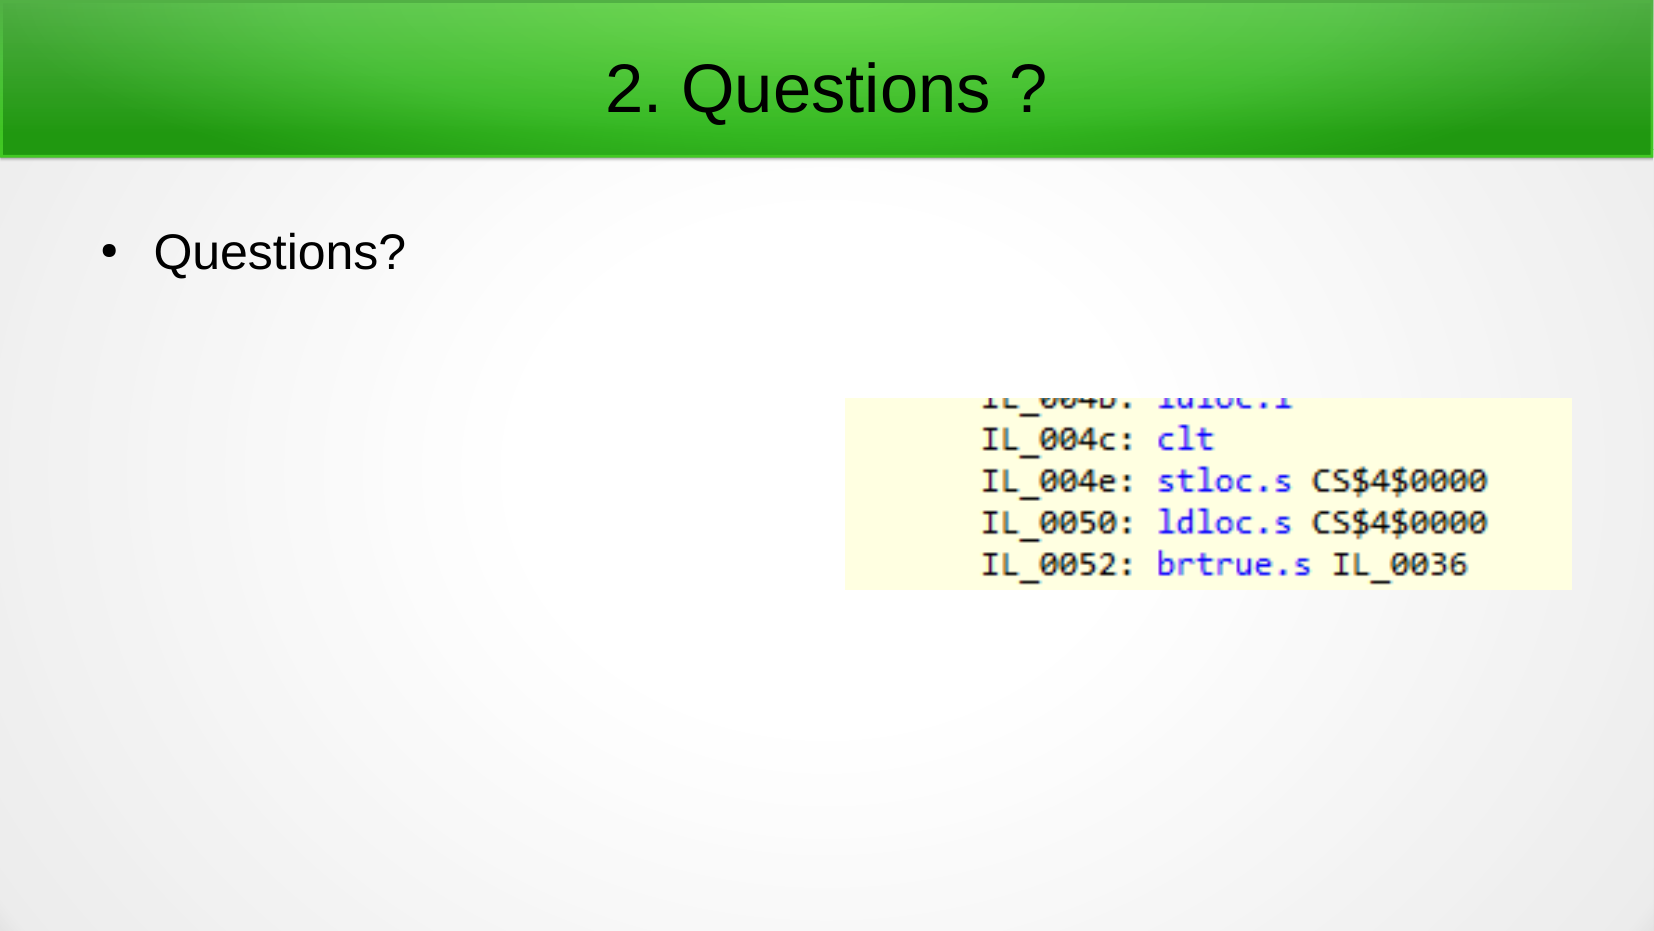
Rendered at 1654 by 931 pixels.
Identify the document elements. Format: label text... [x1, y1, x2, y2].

picture [845, 398, 1572, 591]
title 2. Questions ? [82, 35, 1571, 142]
list Questions? [82, 224, 809, 764]
